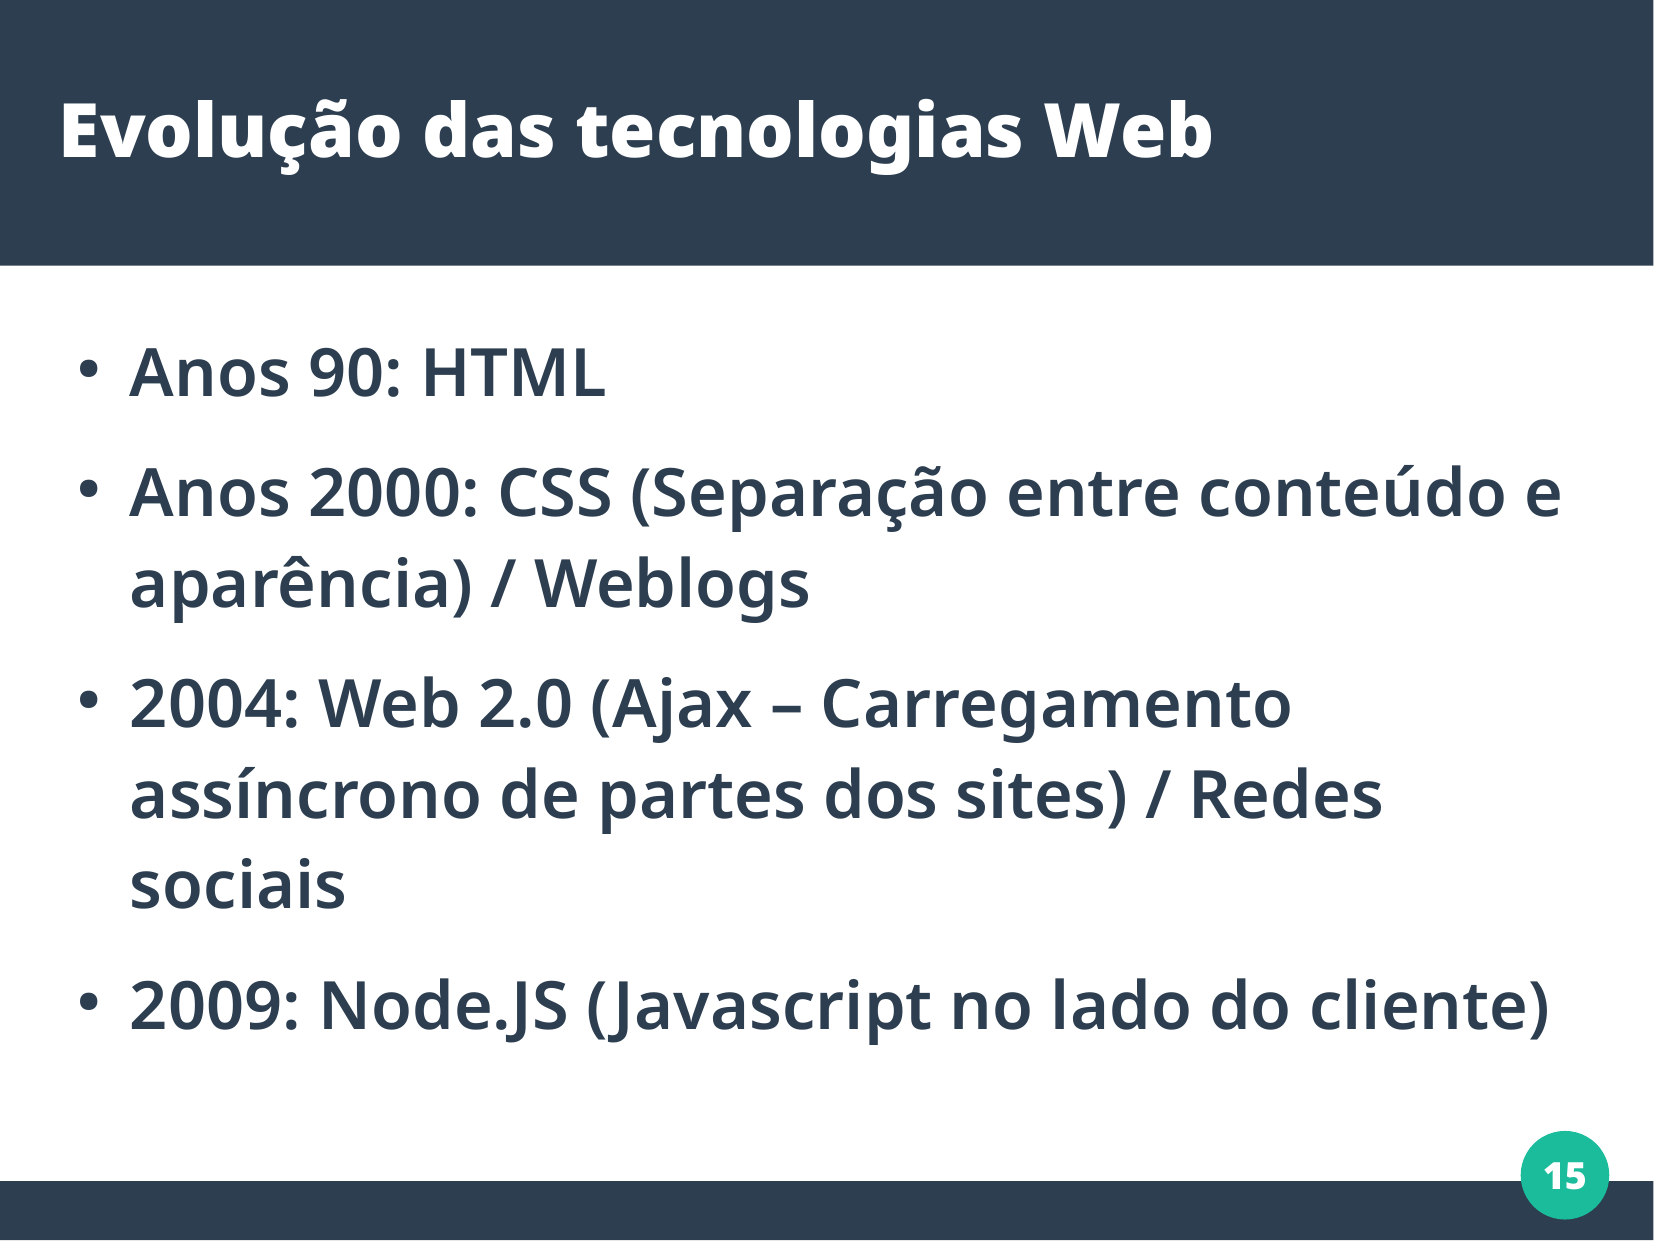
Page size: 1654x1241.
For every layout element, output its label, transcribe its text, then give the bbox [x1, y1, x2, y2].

list Anos 90: HTML Anos 2000: CSS (Separação entre conteúdo e aparência) / Weblogs 2004: Web 2.0 (Ajax – Carregamento assíncrono de partes dos sites) / Redes sociais 2009: Node.JS (Javascript no lado do cliente) [59, 324, 1595, 1152]
title Evolução das tecnologias Web [59, 49, 1595, 207]
